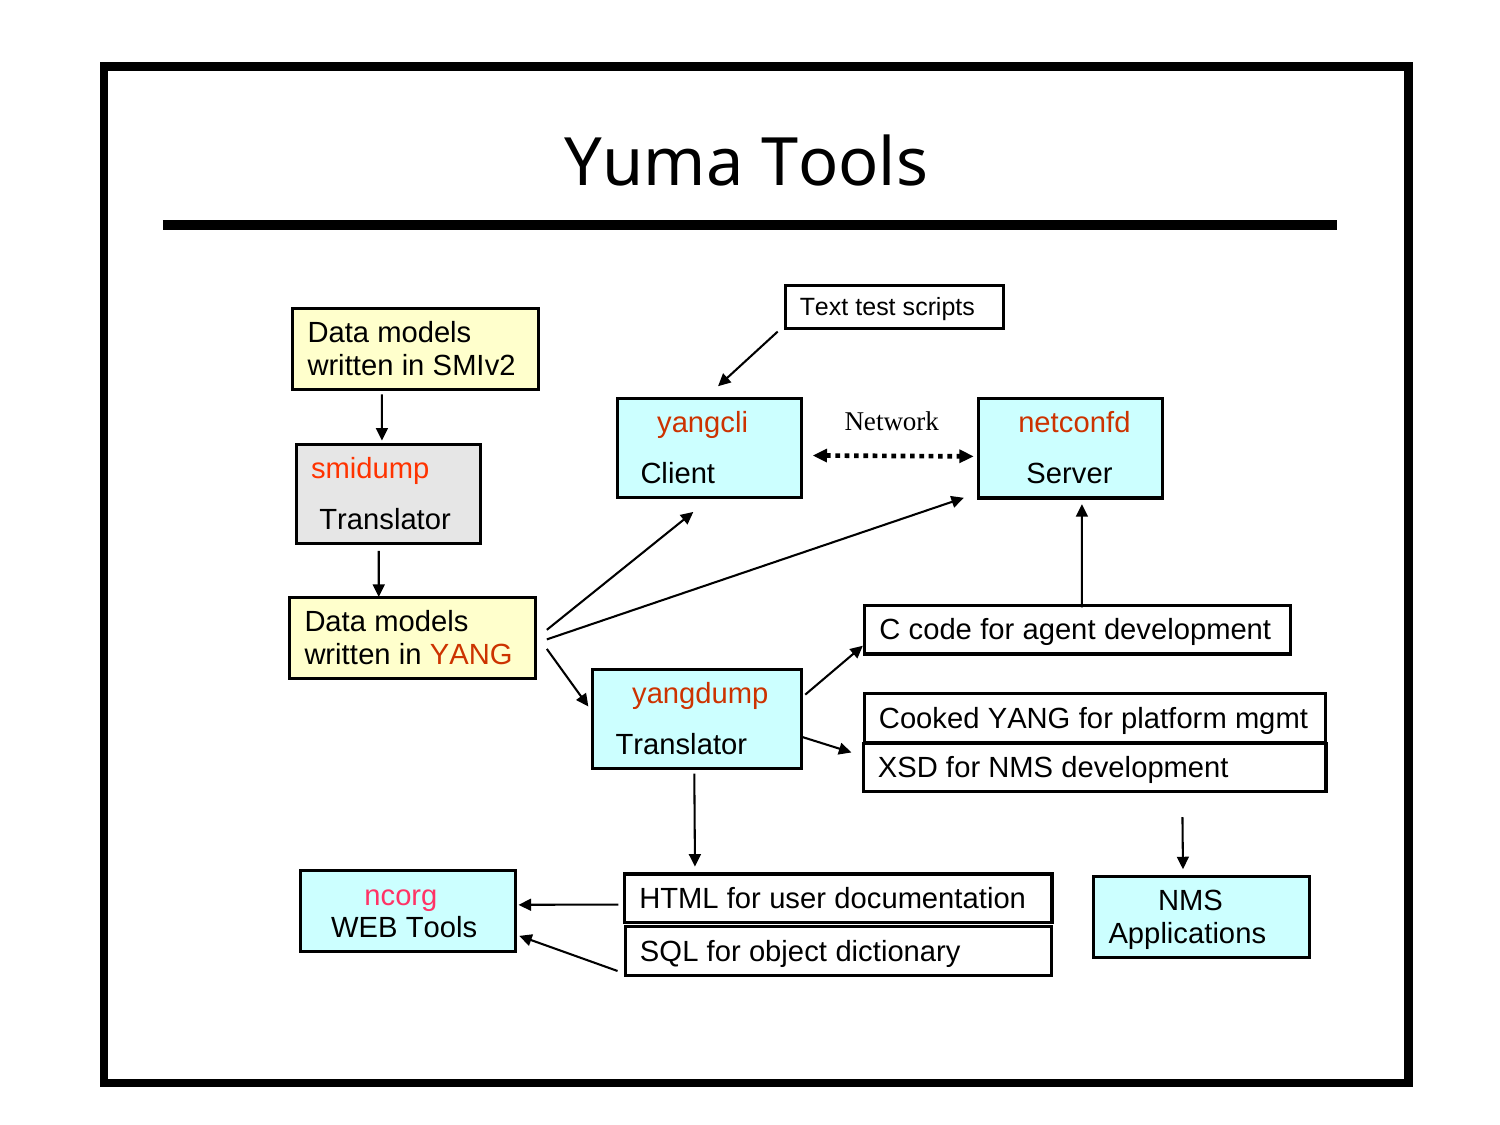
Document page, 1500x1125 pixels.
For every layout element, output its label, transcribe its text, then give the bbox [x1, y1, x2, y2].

text_box smidump Translator [296, 444, 481, 544]
text_box C code for agent development [864, 605, 1291, 655]
text_box NMS Applications [1093, 876, 1310, 958]
title Yuma Tools [162, 59, 1332, 213]
text_box Data models written in SMIv2 [292, 308, 539, 390]
text_box ncorg WEB Tools [300, 870, 516, 952]
text_box Data models written in YANG [289, 597, 536, 679]
text_box XSD for NMS development [863, 743, 1327, 792]
text_box yangdump Translator [592, 669, 802, 769]
text_box Network [829, 398, 954, 444]
text_box HTML for user documentation [624, 873, 1053, 923]
text_box SQL for object dictionary [625, 926, 1052, 976]
text_box netconfd Server [978, 398, 1163, 498]
text_box Cooked YANG for platform mgmt [864, 693, 1326, 743]
text_box yangcli Client [617, 398, 802, 498]
text_box Text test scripts [785, 285, 1004, 329]
